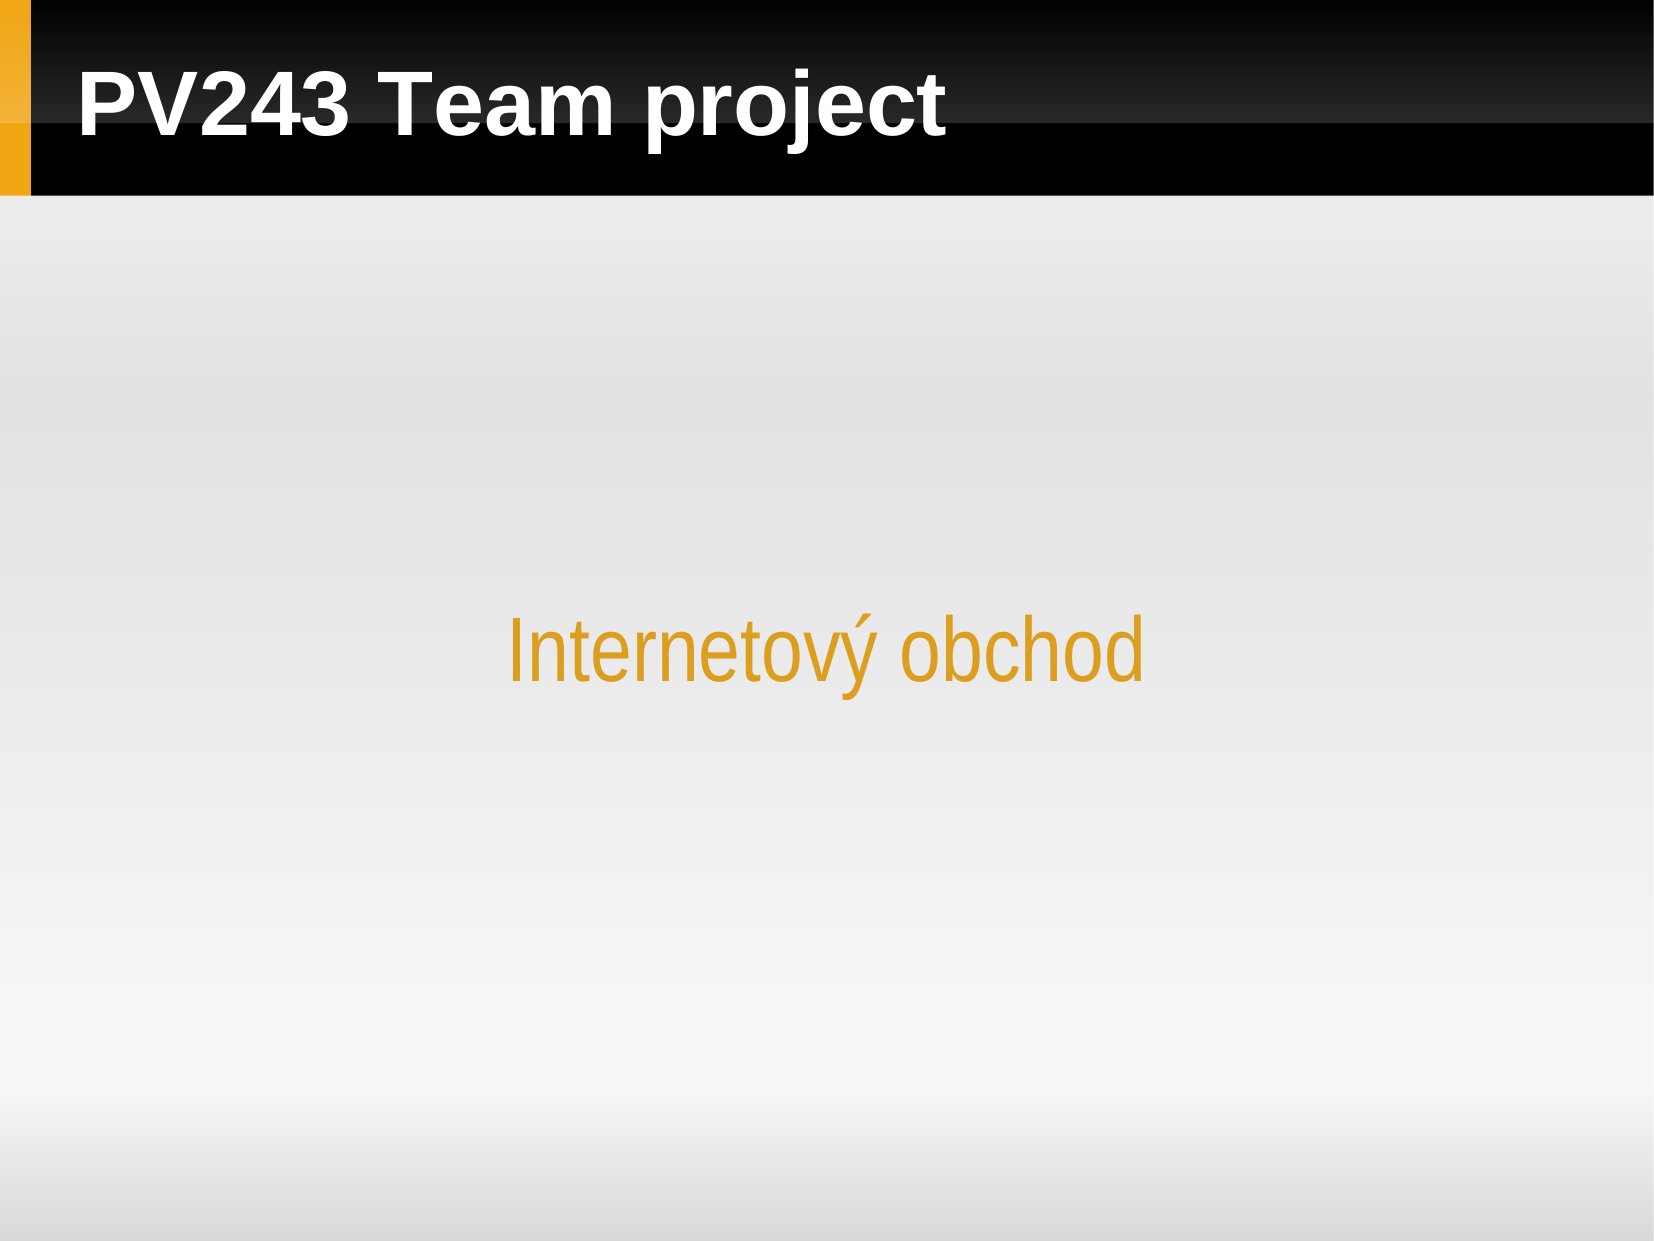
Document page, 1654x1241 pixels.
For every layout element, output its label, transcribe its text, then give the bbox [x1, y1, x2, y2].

picture [0, 0, 1654, 1241]
title PV243 Team project [76, 0, 1565, 208]
subtitle Internetový obchod [82, 290, 1571, 1109]
